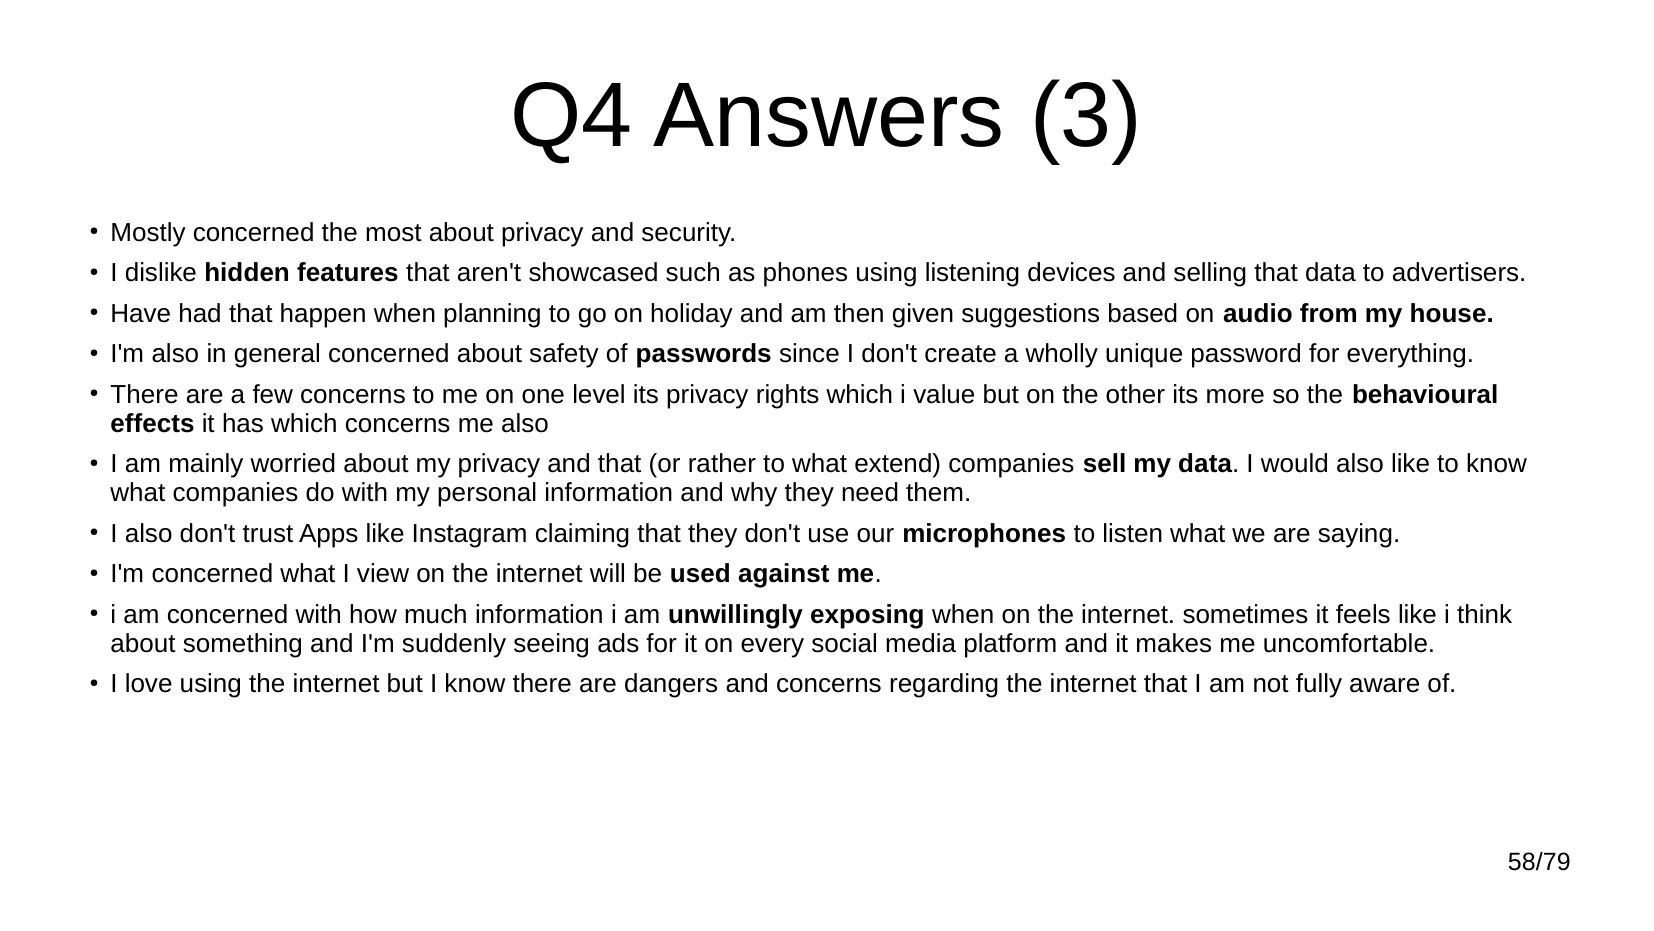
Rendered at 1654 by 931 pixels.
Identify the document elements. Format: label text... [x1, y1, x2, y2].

list Mostly concerned the most about privacy and security. I dislike hidden features that aren't showcased such as phones using listening devices and selling that data to advertisers. Have had that happen when planning to go on holiday and am then given suggestions based on audio from my house. I'm also in general concerned about safety of passwords since I don't create a wholly unique password for everything. There are a few concerns to me on one level its privacy rights which i value but on the other its more so the behavioural effects it has which concerns me also I am mainly worried about my privacy and that (or rather to what extend) companies sell my data. I would also like to know what companies do with my personal information and why they need them. I also don't trust Apps like Instagram claiming that they don't use our microphones to listen what we are saying. I'm concerned what I view on the internet will be used against me. i am concerned with how much information i am unwillingly exposing when on the internet. sometimes it feels like i think about something and I'm suddenly seeing ads for it on every social media platform and it makes me uncomfortable. I love using the internet but I know there are dangers and concerns regarding the internet that I am not fully aware of. [82, 217, 1571, 758]
title Q4 Answers (3) [82, 37, 1571, 193]
